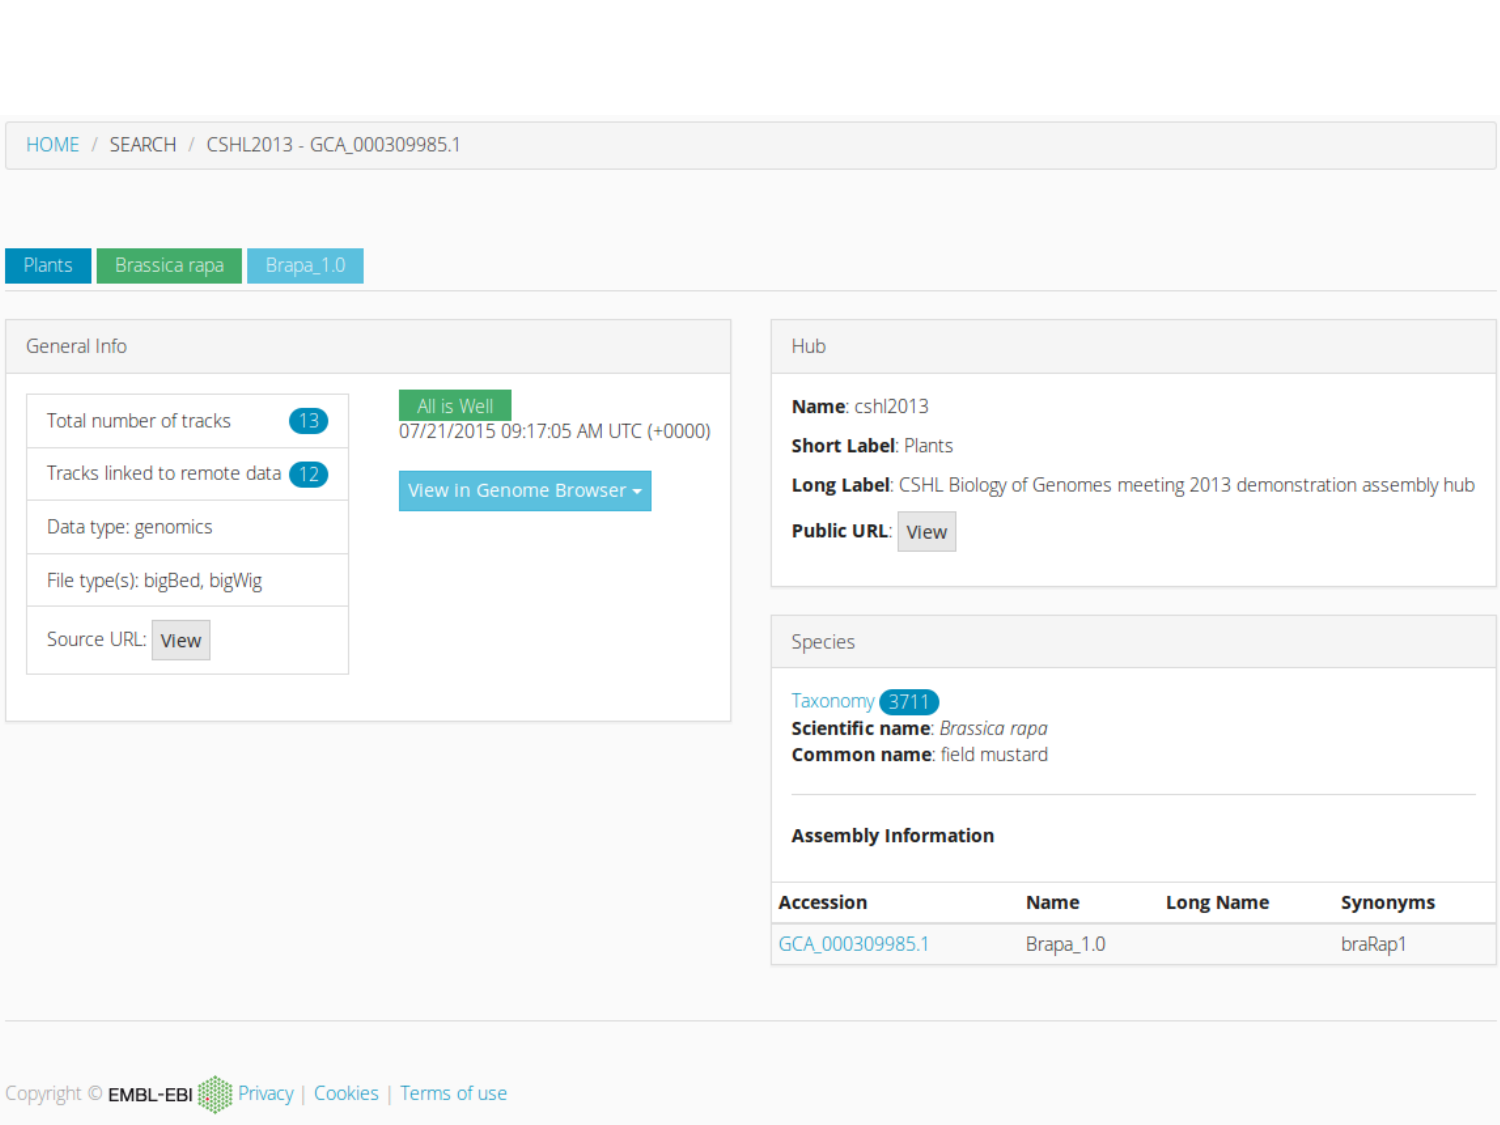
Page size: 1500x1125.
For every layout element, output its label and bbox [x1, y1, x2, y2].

picture [0, 115, 1500, 1125]
